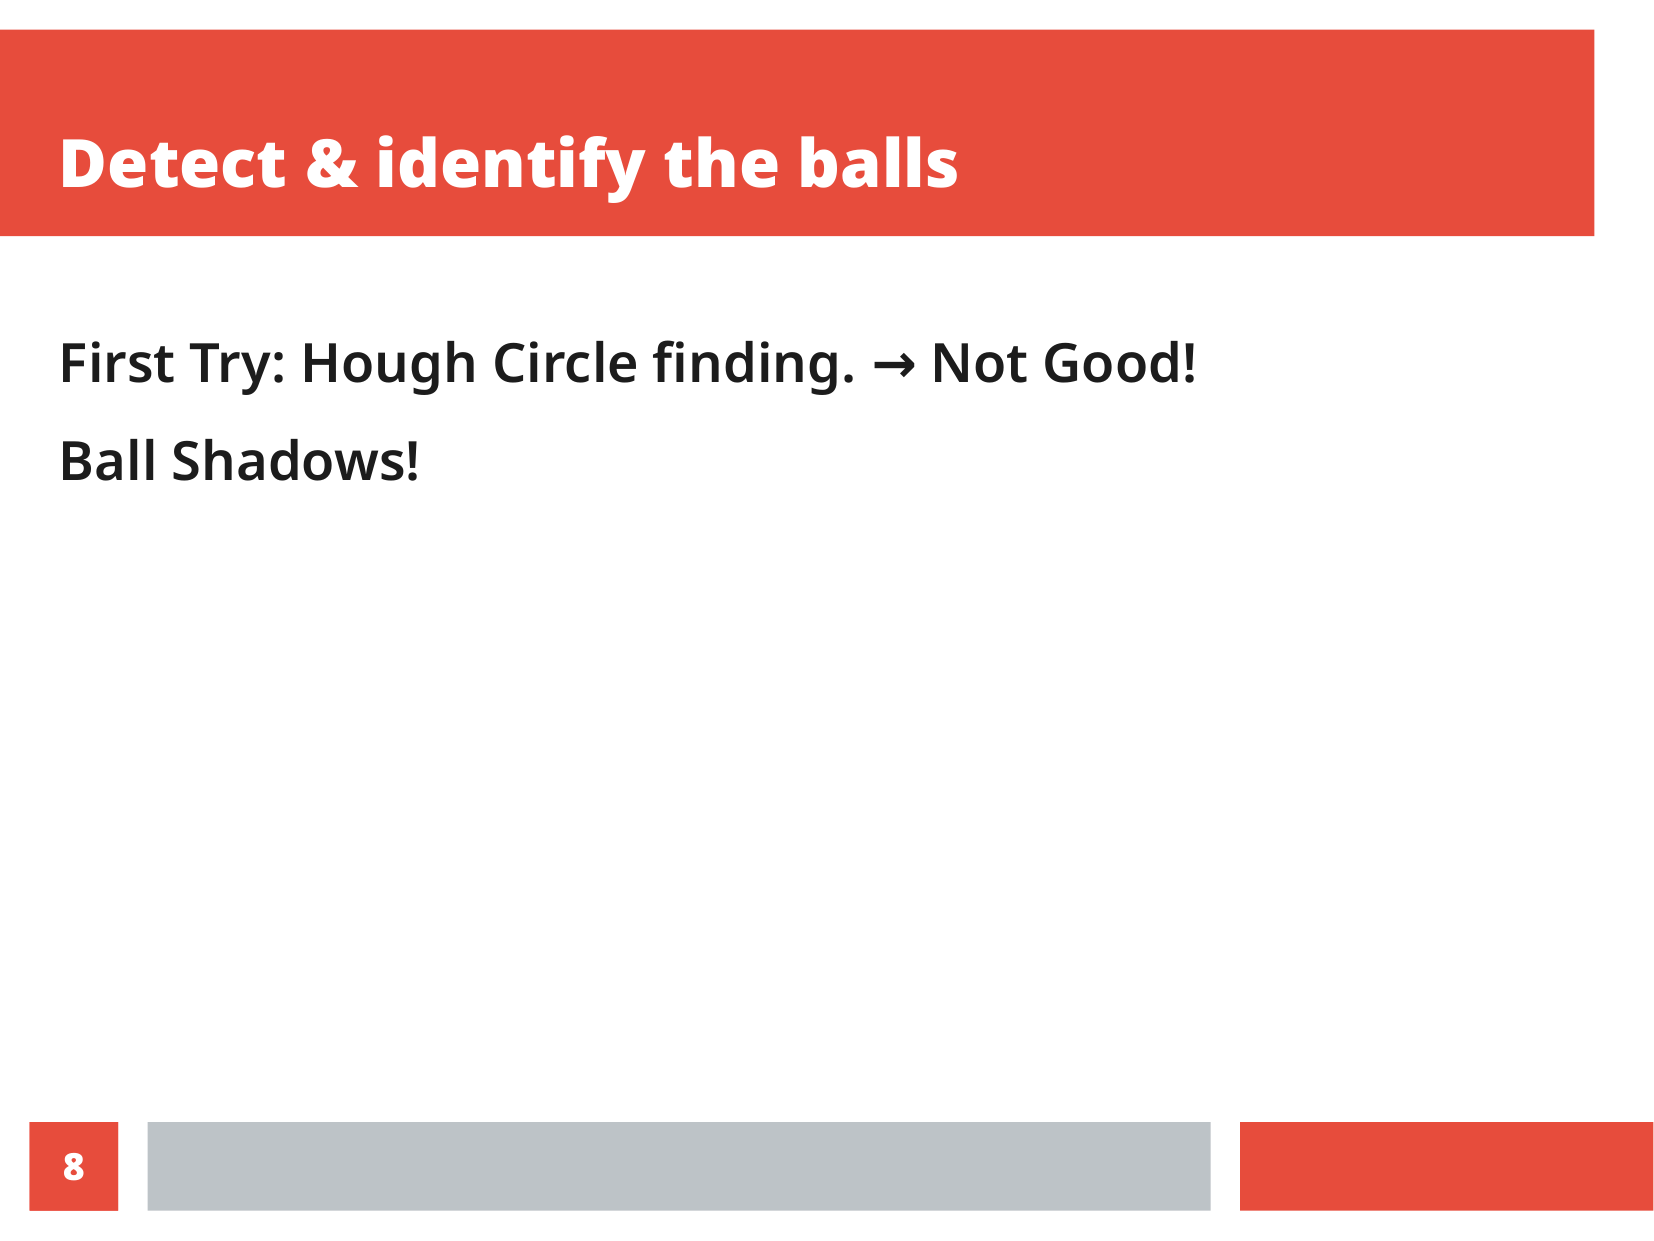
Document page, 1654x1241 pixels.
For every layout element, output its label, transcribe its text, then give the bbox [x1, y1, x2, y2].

title Detect & identify the balls [59, 59, 1595, 207]
list First Try: Hough Circle finding. → Not Good! Ball Shadows! [59, 324, 1565, 1093]
